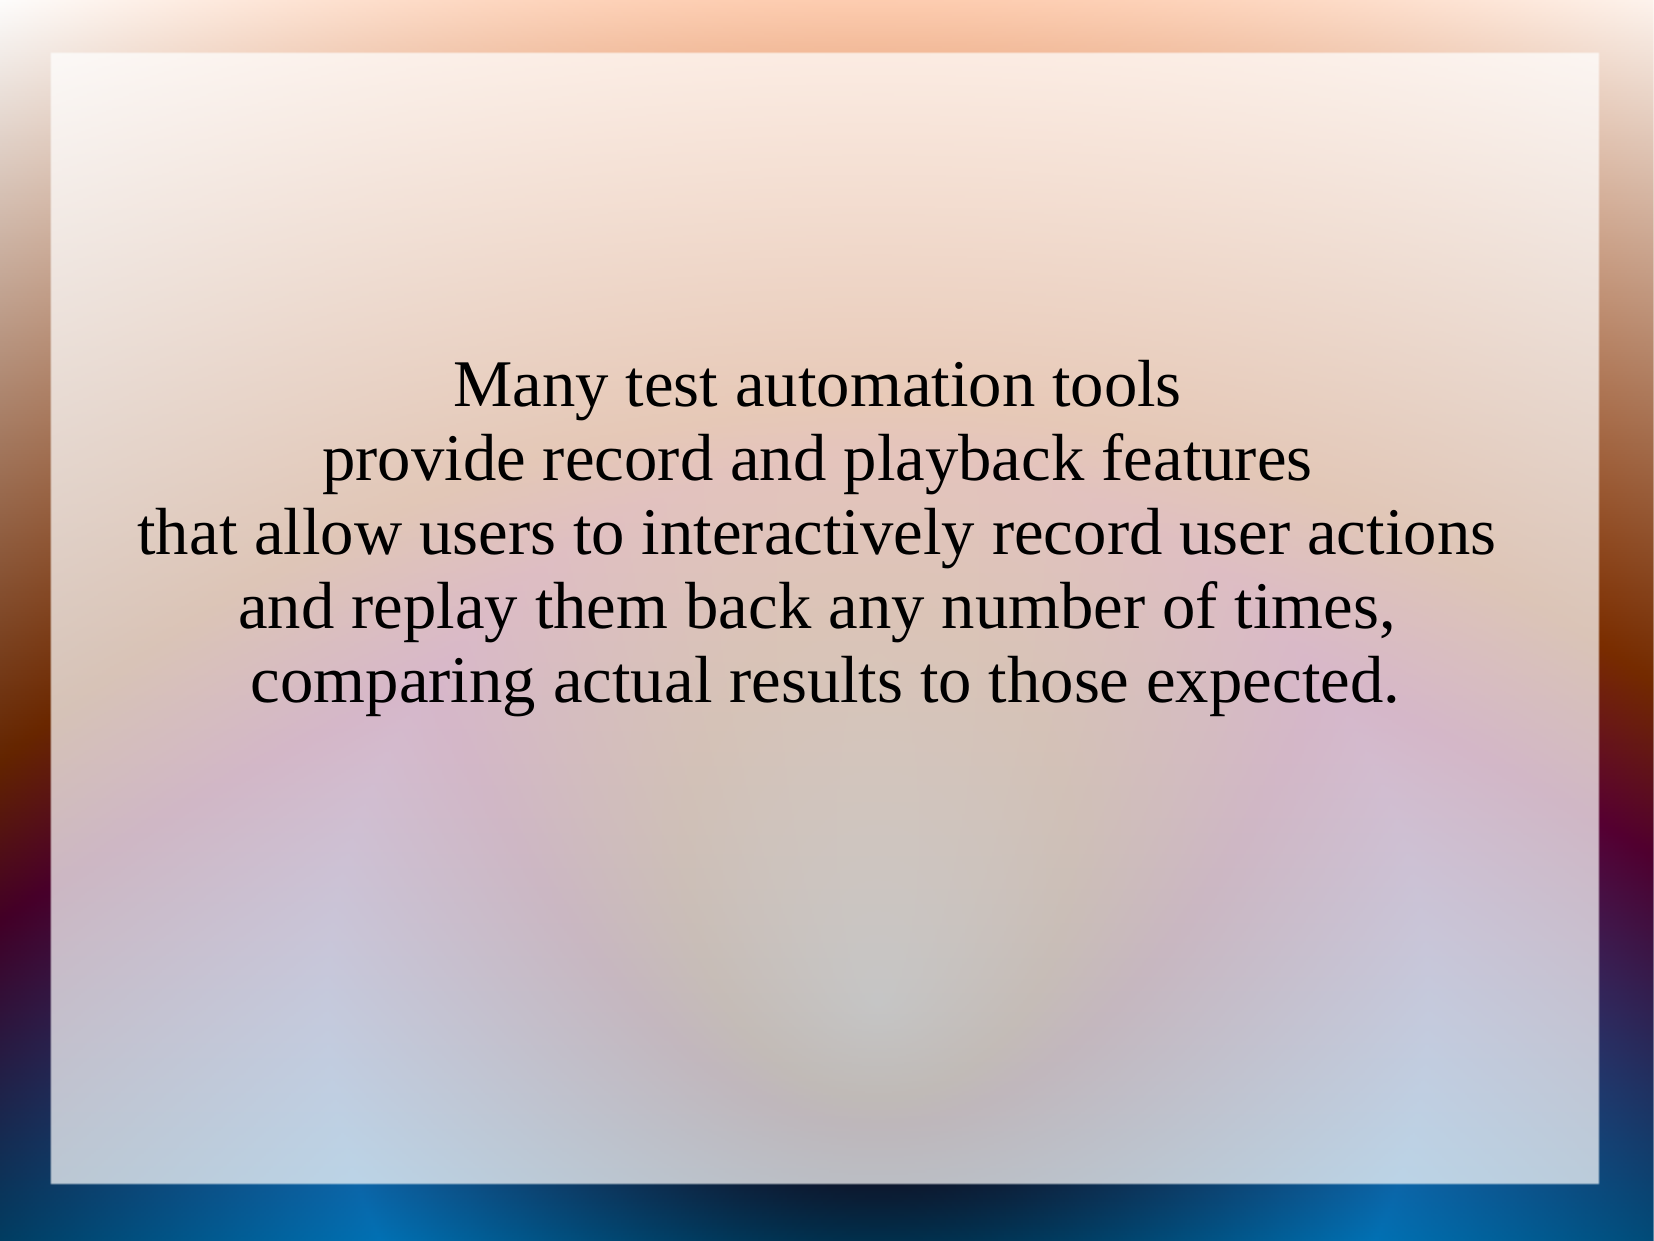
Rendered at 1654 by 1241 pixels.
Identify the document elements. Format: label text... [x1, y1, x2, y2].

subtitle Many test automation tools provide record and playback features that allow users to interactively record user actions and replay them back any number of times, comparing actual results to those expected. [82, 55, 1571, 1010]
picture [0, 0, 1654, 1241]
